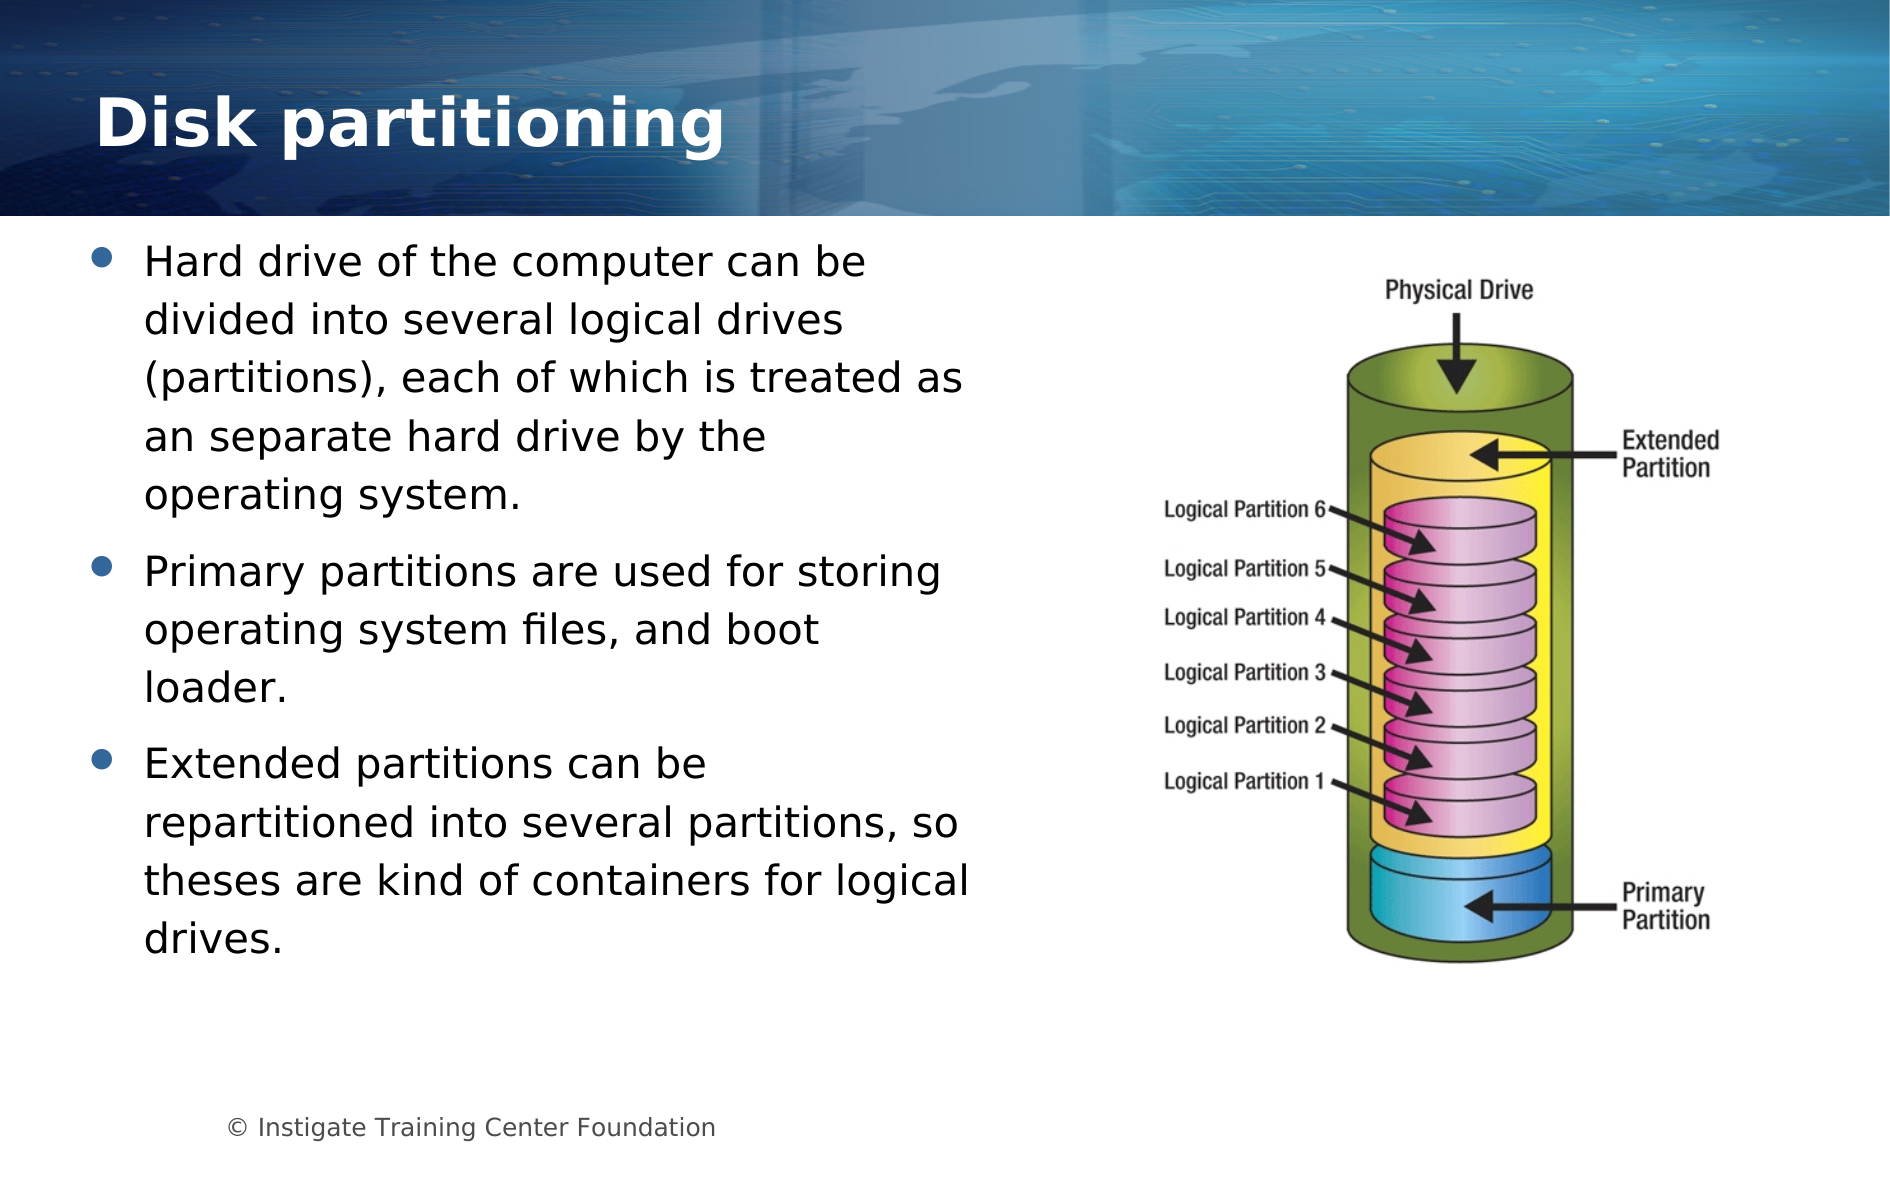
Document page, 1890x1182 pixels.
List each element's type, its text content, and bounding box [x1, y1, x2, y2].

picture [1162, 262, 1726, 976]
list Hard drive of the computer can be divided into several logical drives (partitions), each of which is treated as an separate hard drive by the operating system. Primary partitions are used for storing operating system files, and boot loader. Extended partitions can be repartitioned into several partitions, so theses are kind of containers for logical drives. [88, 228, 976, 976]
picture [0, 0, 1890, 216]
title Disk partitioning [94, 47, 1793, 217]
